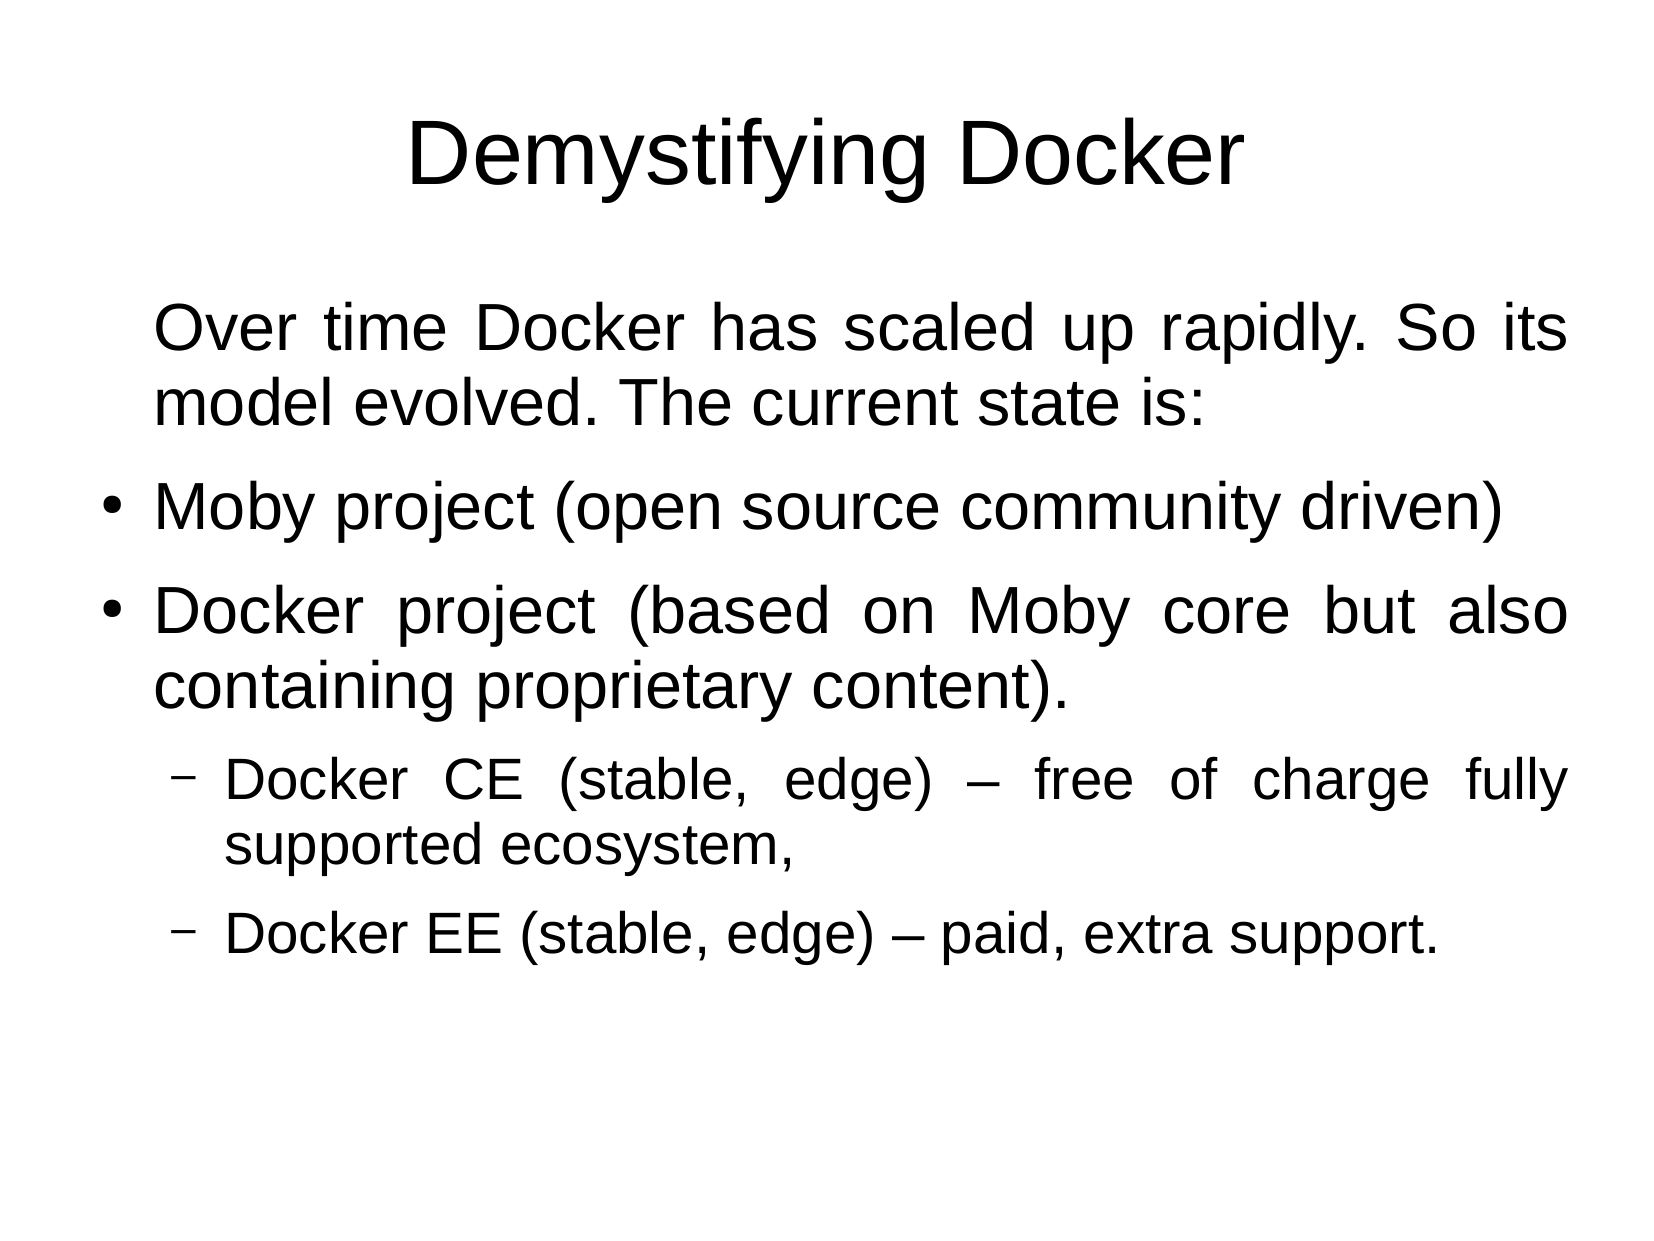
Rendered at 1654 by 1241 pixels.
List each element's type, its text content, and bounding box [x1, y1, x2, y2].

list Over time Docker has scaled up rapidly. So its model evolved. The current state is: Moby project (open source community driven) Docker project (based on Moby core but also containing proprietary content). Docker CE (stable, edge) – free of charge fully supported ecosystem, Docker EE (stable, edge) – paid, extra support. [82, 290, 1571, 1010]
title Demystifying Docker [82, 49, 1571, 257]
